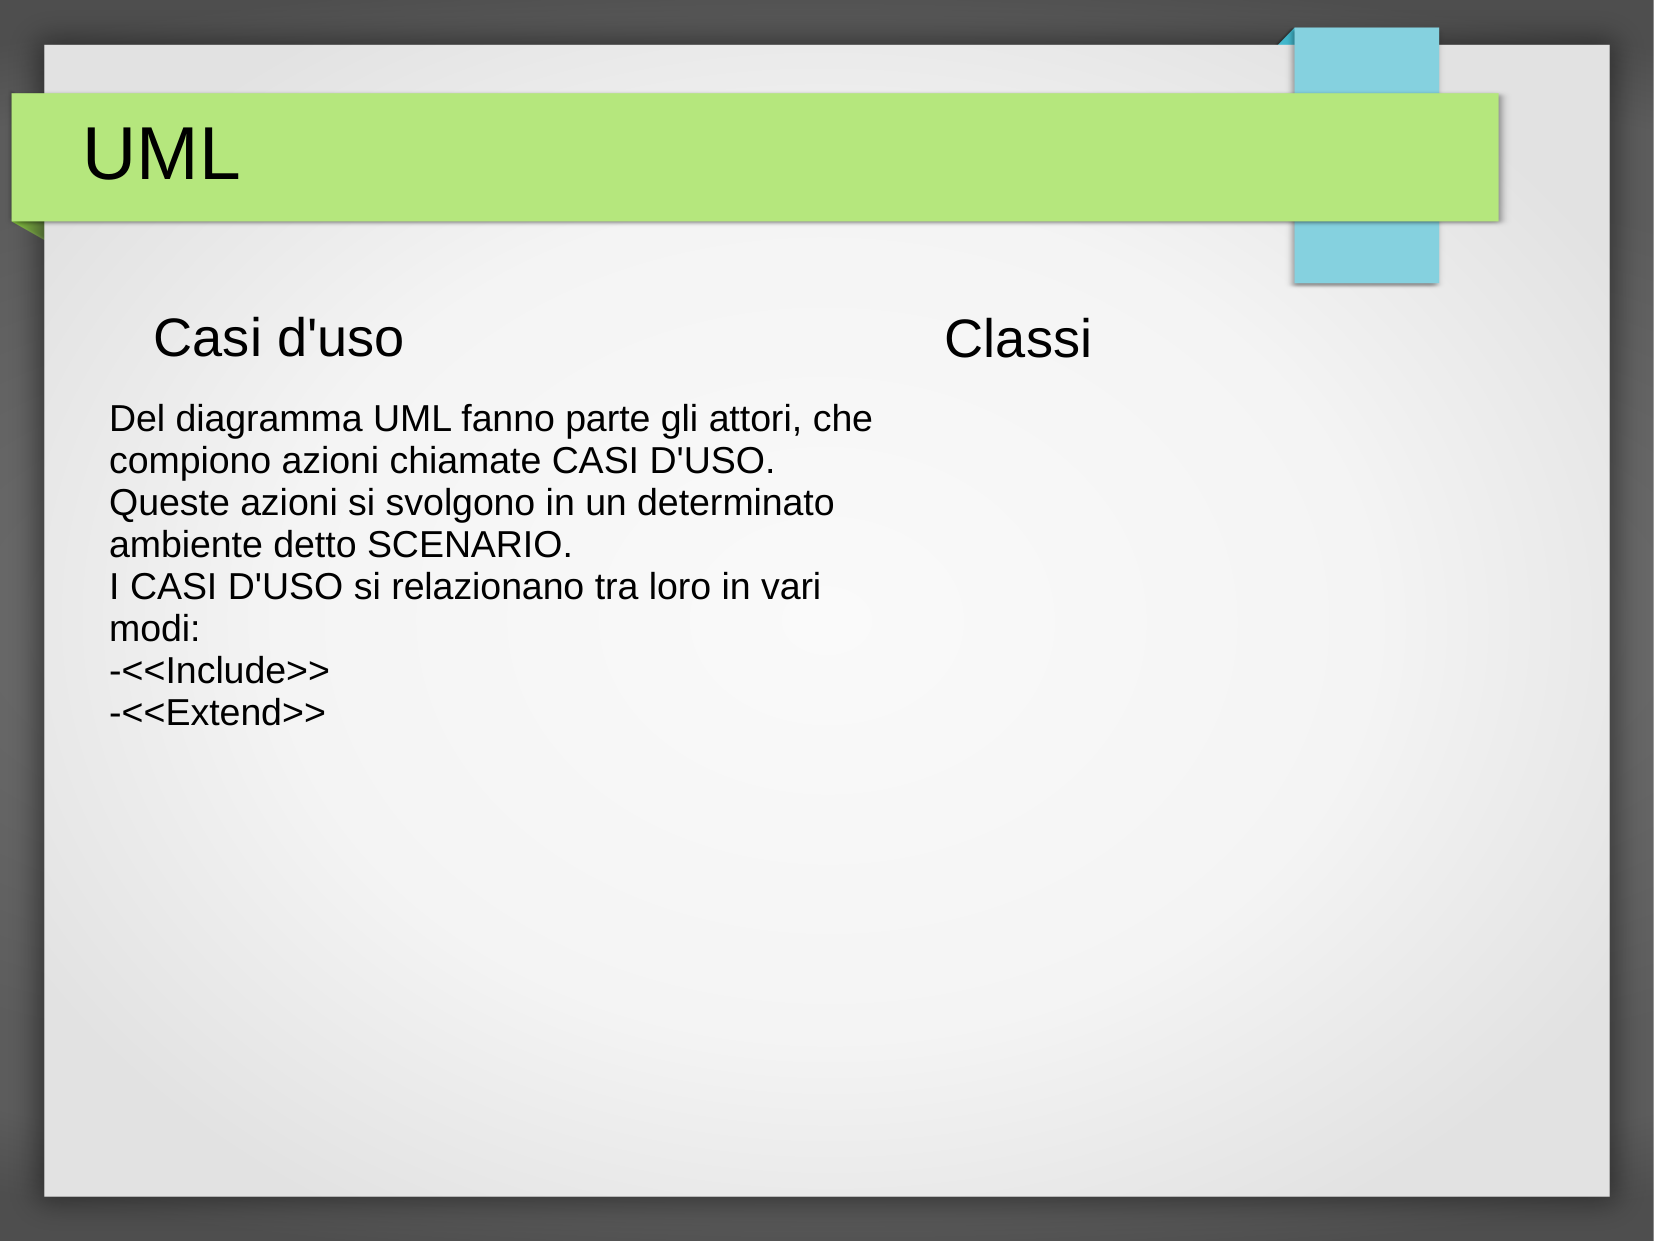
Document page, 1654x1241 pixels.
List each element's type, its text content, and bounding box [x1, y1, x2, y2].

text_box Del diagramma UML fanno parte gli attori, che compiono azioni chiamate CASI D'USO. Queste azioni si svolgono in un determinato ambiente detto SCENARIO. I CASI D'USO si relazionano tra loro in vari modi: -<<Include>> -<<Extend>> [94, 389, 934, 741]
title UML [82, 94, 1264, 213]
list Classi [874, 308, 1477, 1028]
picture [0, 0, 1654, 1241]
list Casi d'uso [82, 307, 686, 1027]
